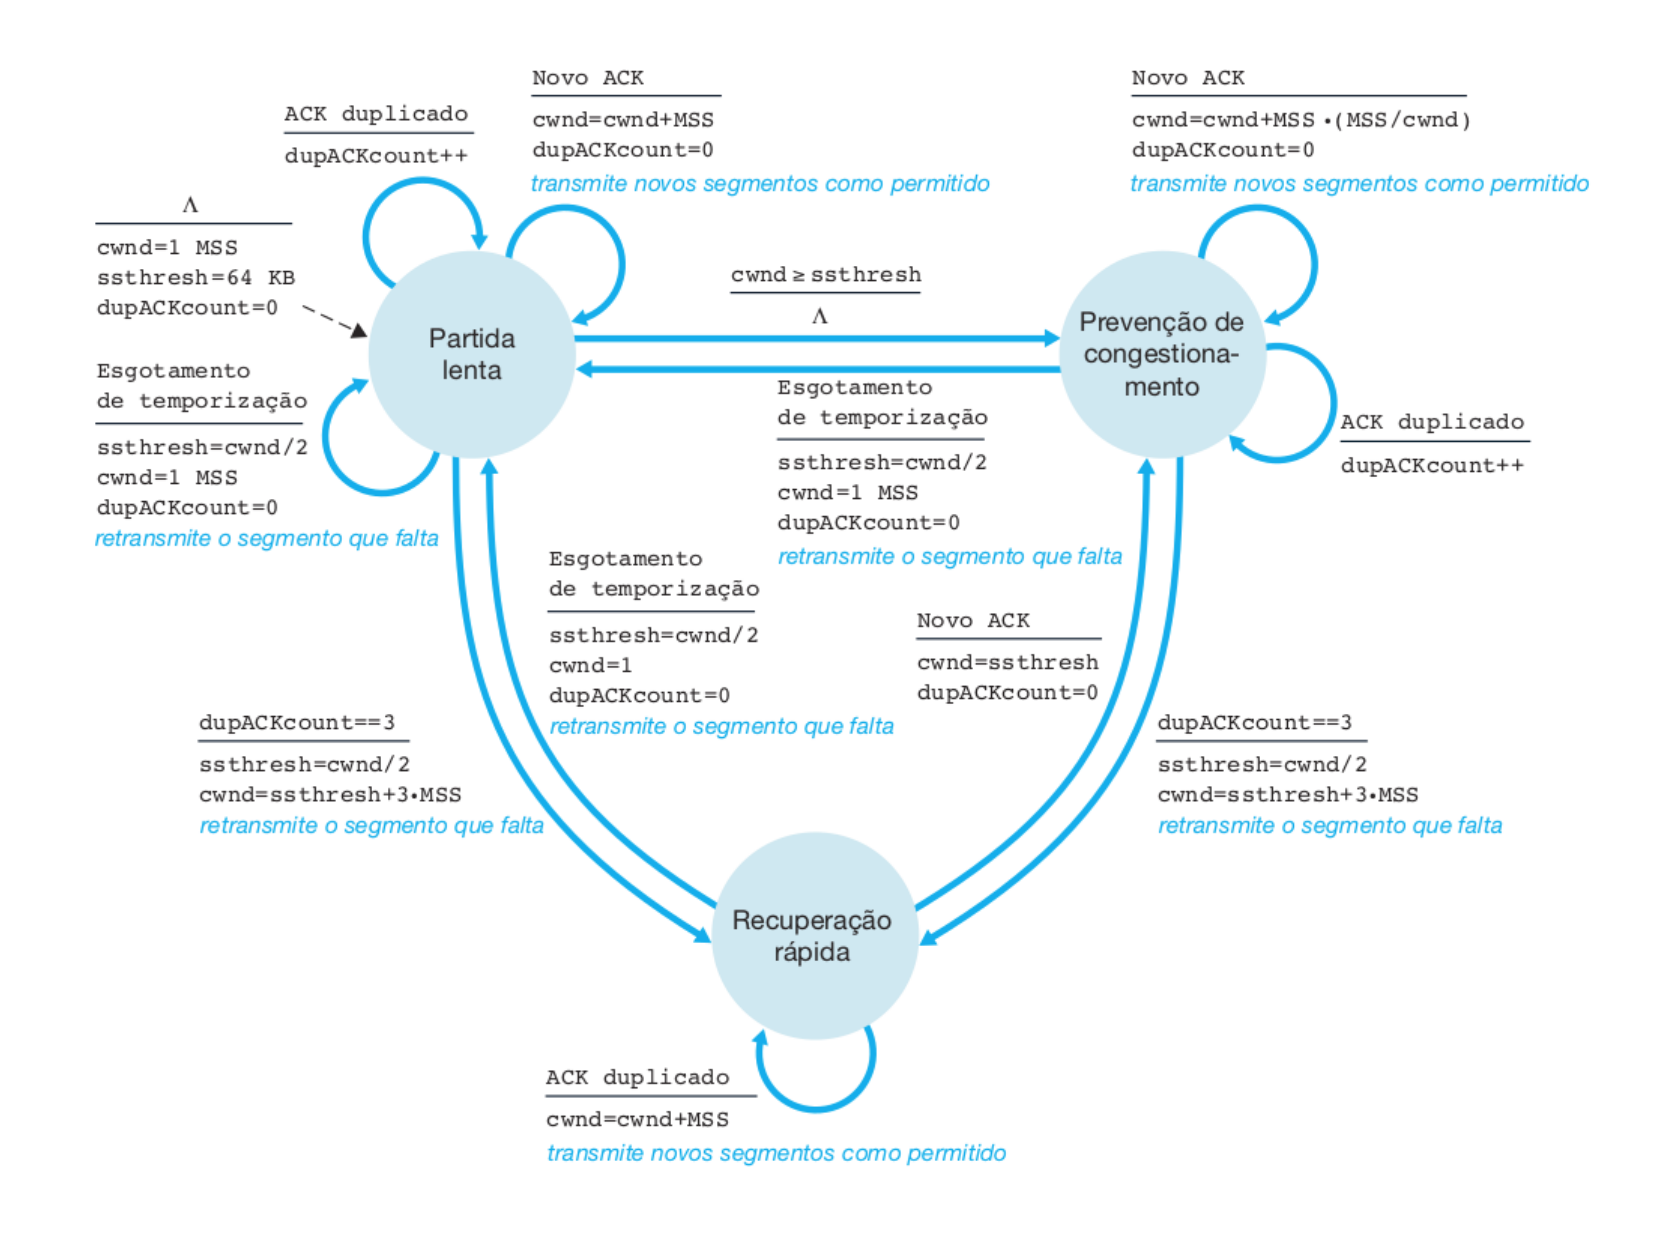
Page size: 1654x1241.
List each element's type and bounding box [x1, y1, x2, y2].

picture [76, 29, 1595, 1182]
